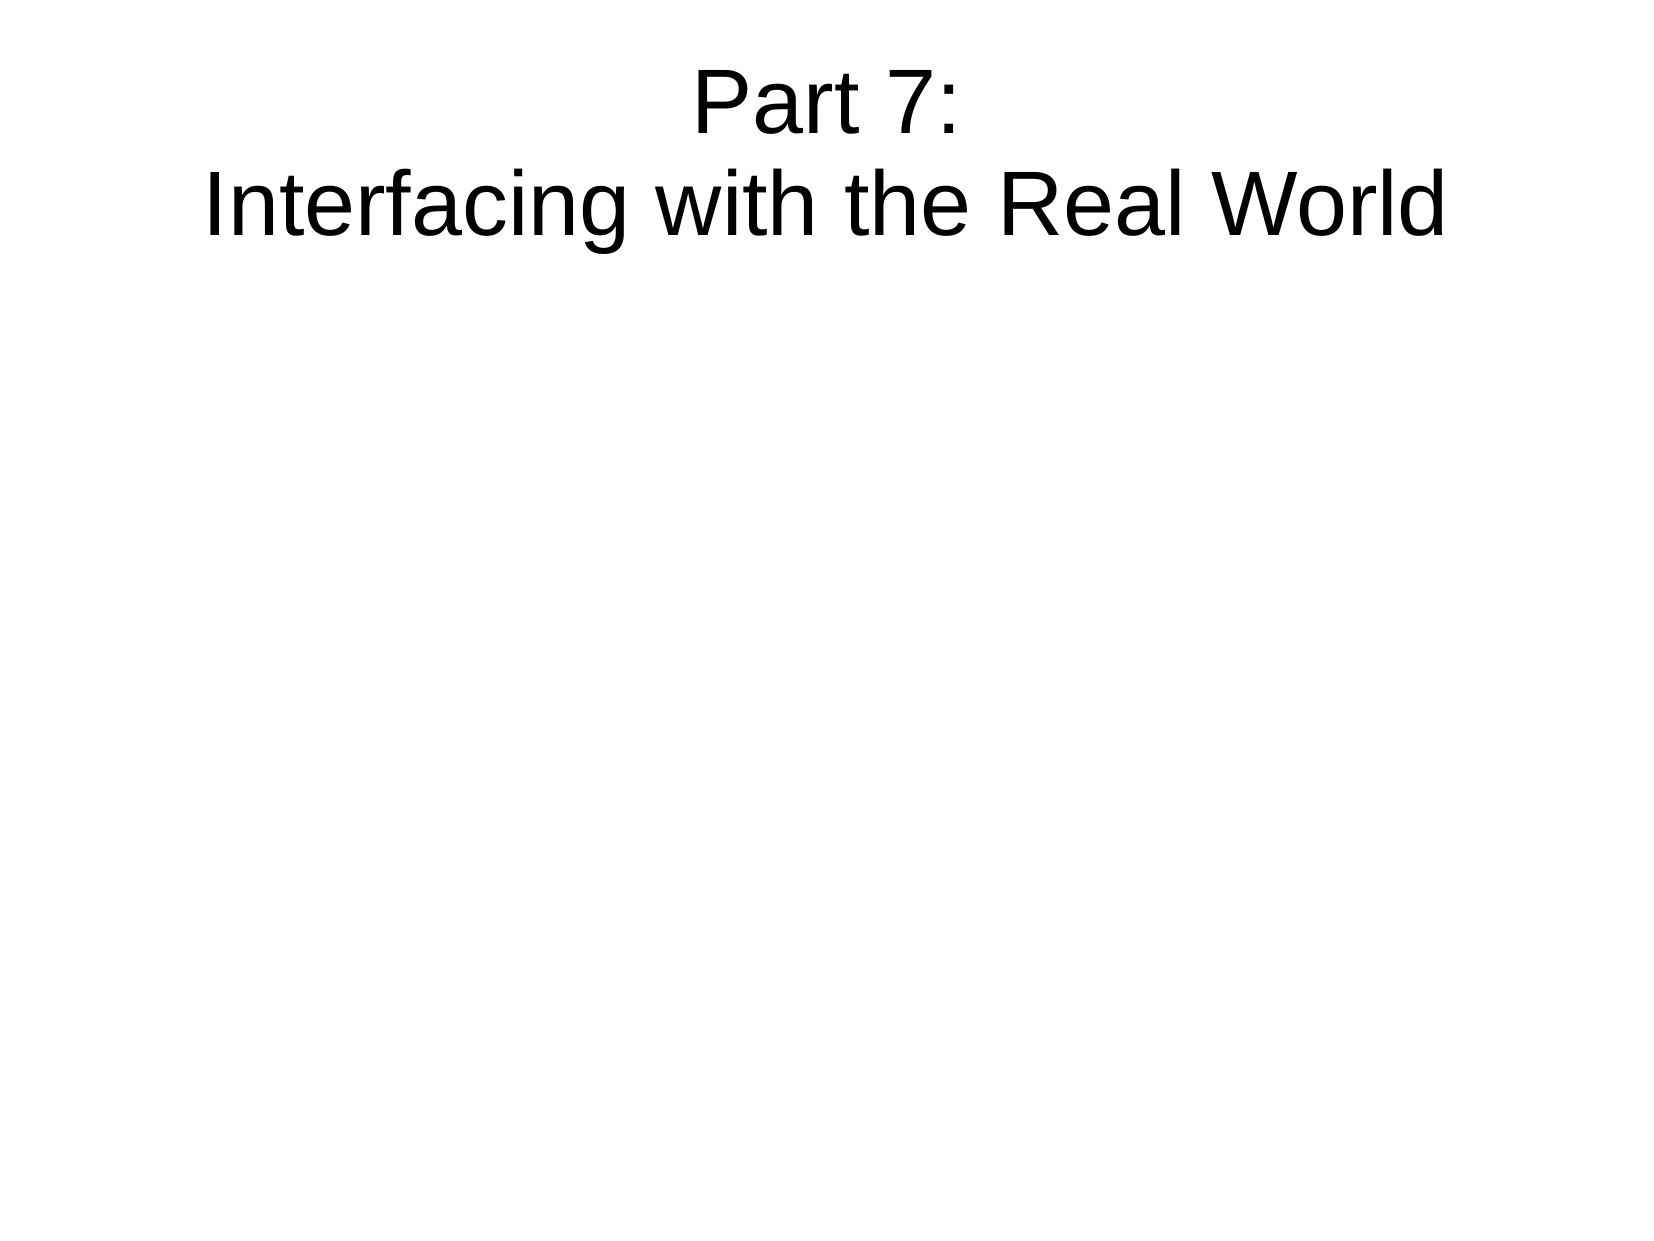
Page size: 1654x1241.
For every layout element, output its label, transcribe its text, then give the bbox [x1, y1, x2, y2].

title Part 7: Interfacing with the Real World [82, 49, 1571, 257]
